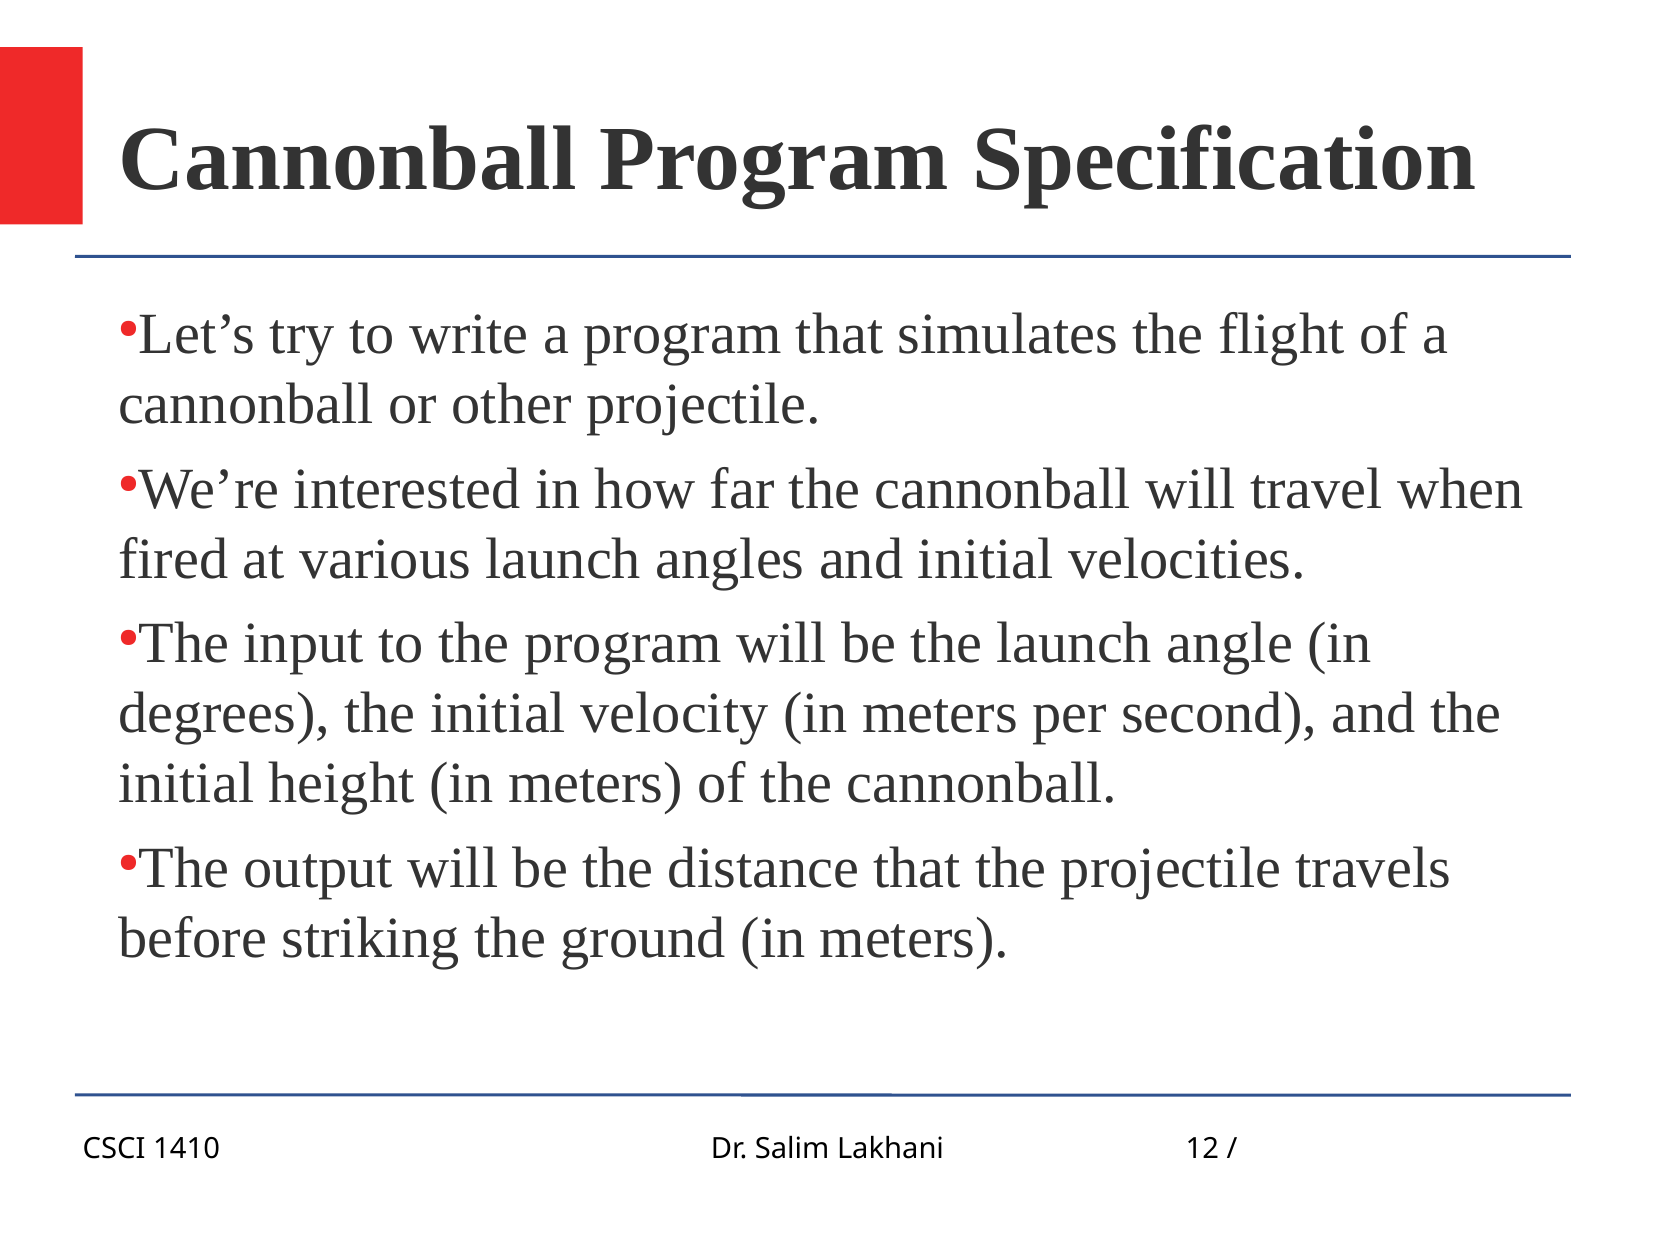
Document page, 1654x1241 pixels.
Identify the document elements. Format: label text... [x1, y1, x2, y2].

text_box / [1185, 1129, 1571, 1216]
title Cannonball Program Specification [118, 49, 1571, 257]
list Let’s try to write a program that simulates the flight of a cannonball or other projectile. We’re interested in how far the cannonball will travel when fired at various launch angles and initial velocities. The input to the program will be the launch angle (in degrees), the initial velocity (in meters per second), and the initial height (in meters) of the cannonball. The output will be the distance that the projectile travels before striking the ground (in meters). [118, 295, 1536, 1080]
text_box CSCI 1410 [82, 1129, 468, 1216]
text_box Dr. Salim Lakhani [565, 1129, 1090, 1216]
